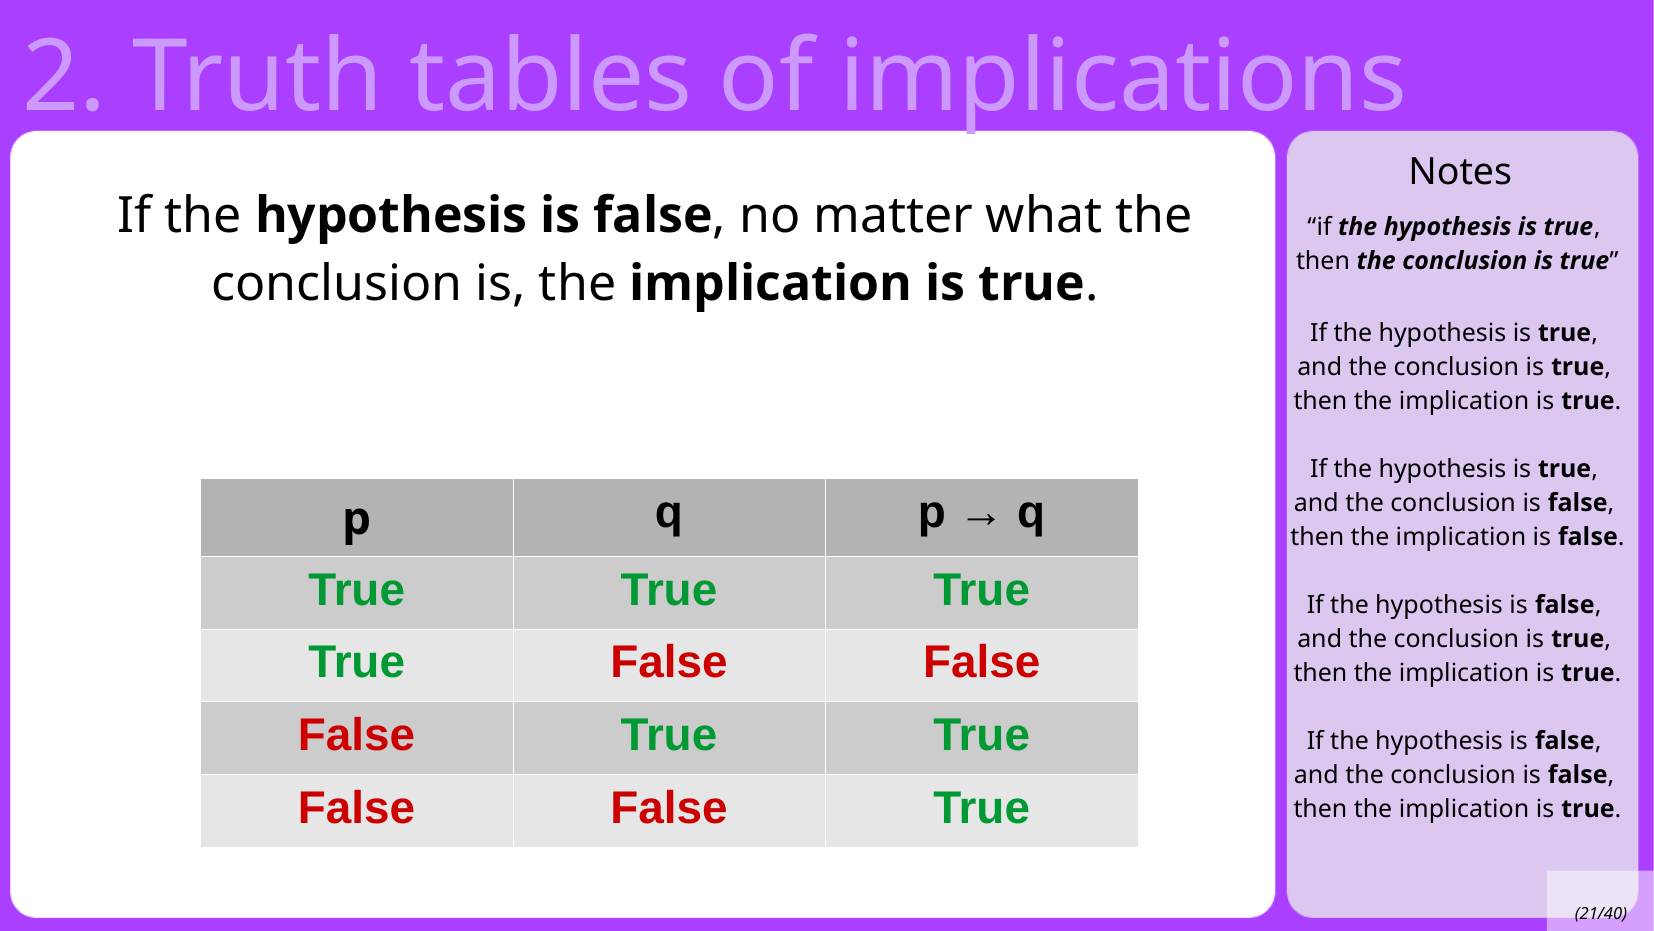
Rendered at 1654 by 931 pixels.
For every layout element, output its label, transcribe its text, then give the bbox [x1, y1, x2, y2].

text_box If the hypothesis is false, no matter what the conclusion is, the implication is true. [60, 179, 1250, 292]
text_box Notes [1546, 870, 1654, 877]
table_cell True [826, 557, 1138, 629]
text_box If the hypothesis is true, and the conclusion is true, then the implication is true. If the hypothesis is true, and the conclusion is false, then the implication is false. If the hypothesis is false, and the conclusion is true, then the implication is true. If the hypothesis is false, and the conclusion is false, then the implication is true. [1266, 314, 1649, 835]
table_header q [514, 479, 825, 556]
table_cell True [514, 702, 825, 774]
table_cell False [201, 775, 513, 847]
table_header p → q [826, 479, 1138, 556]
text_box “if the hypothesis is true, then the conclusion is true” [1266, 196, 1648, 290]
picture [0, 0, 1654, 931]
text_box (<number>/40) [1546, 877, 1654, 931]
table_cell False [514, 775, 825, 847]
table_cell True [514, 557, 825, 629]
text_box Notes [1290, 141, 1631, 196]
table_cell False [826, 630, 1138, 701]
table_cell True [201, 630, 513, 701]
table_cell False [514, 630, 825, 701]
title 2. Truth tables of implications [22, 13, 1511, 130]
table_cell True [826, 775, 1138, 847]
table_cell True [201, 557, 513, 629]
table_cell True [826, 702, 1138, 774]
table_cell False [201, 702, 513, 774]
table_header p [201, 479, 513, 556]
